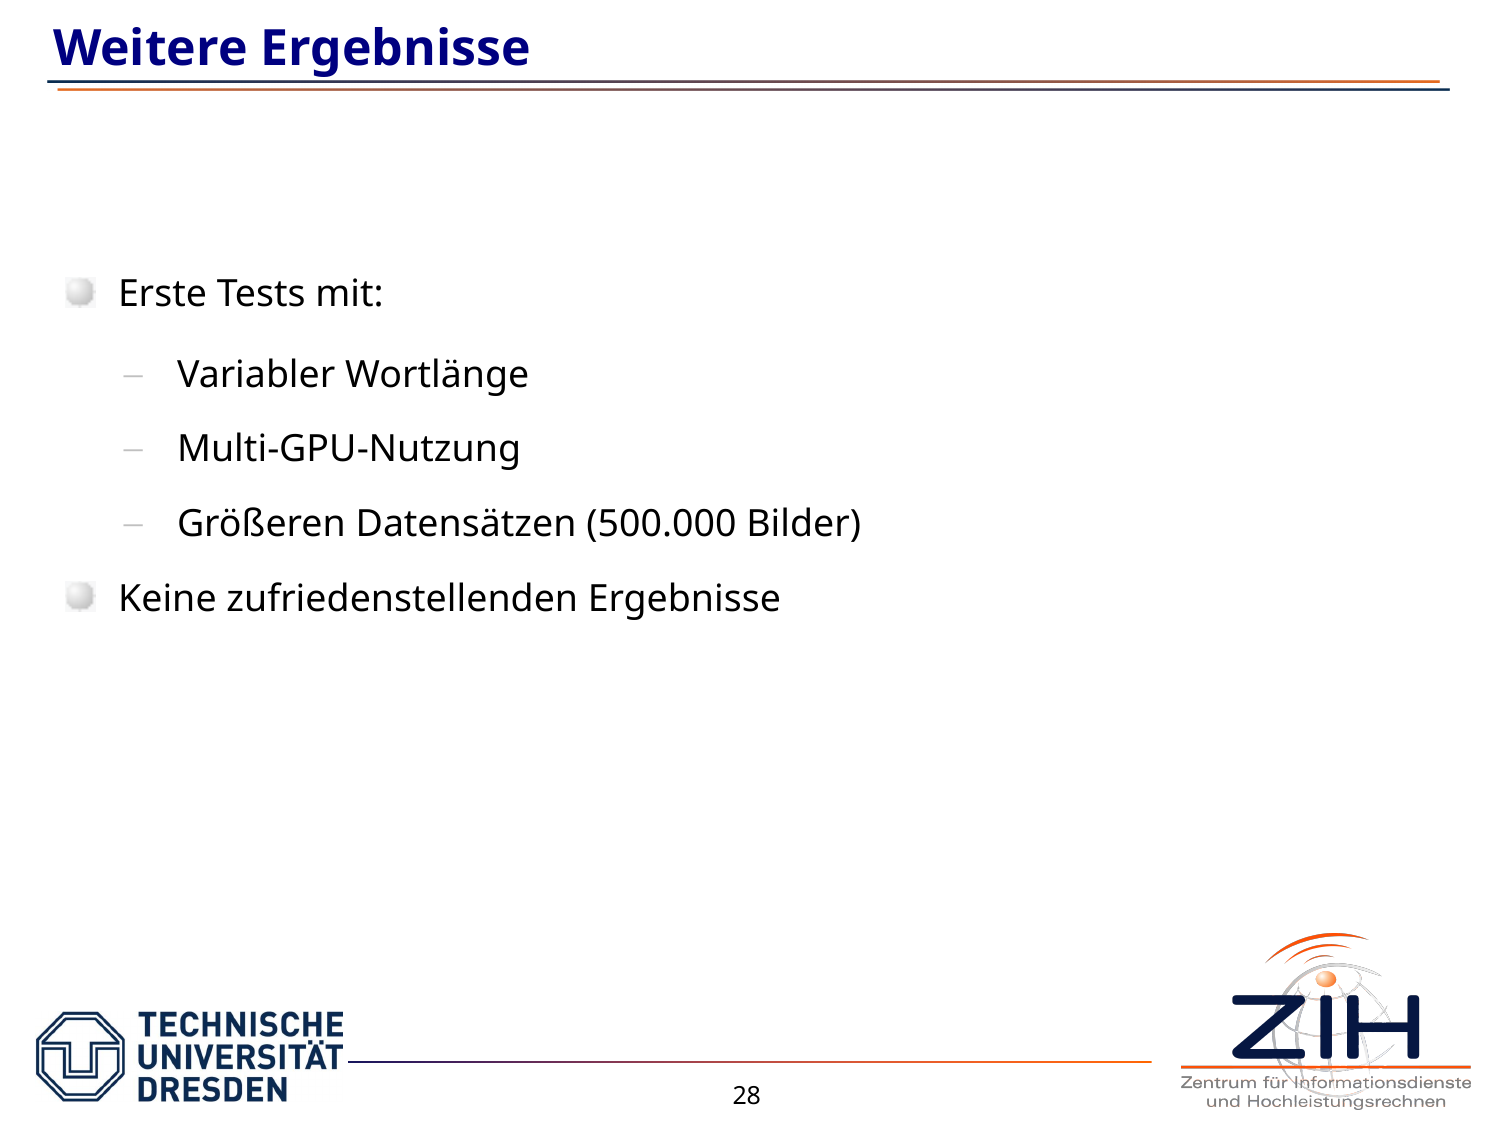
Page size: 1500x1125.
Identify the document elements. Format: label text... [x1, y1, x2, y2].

picture [1181, 933, 1471, 1110]
title Weitere Ergebnisse [53, 12, 1453, 81]
list Erste Tests mit: Variabler Wortlänge Multi-GPU-Nutzung Größeren Datensätzen (500.000 Bilder) Keine zufriedenstellenden Ergebnisse [29, 118, 1418, 771]
picture [35, 1011, 343, 1102]
picture [47, 80, 1450, 91]
